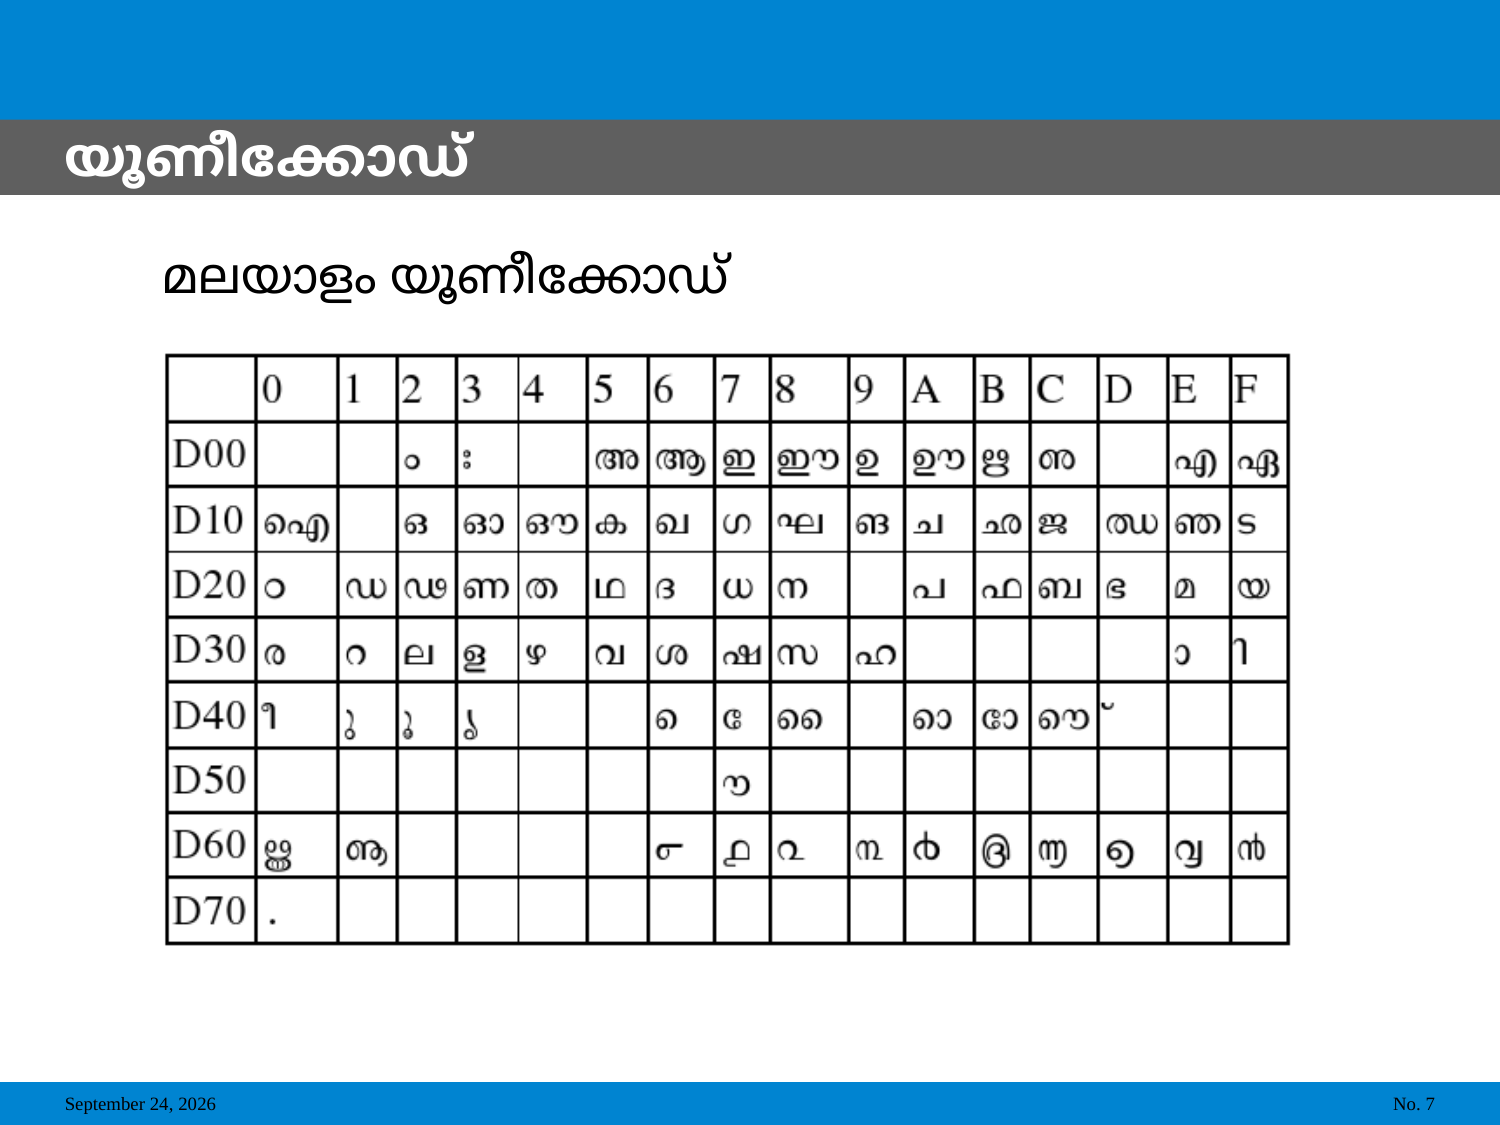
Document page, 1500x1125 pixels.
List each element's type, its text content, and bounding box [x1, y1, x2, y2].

picture [150, 342, 1306, 963]
text_box മലയാളം യൂണീക്കോഡ് [147, 236, 916, 312]
title യൂണീക്കോഡ് [64, 129, 1436, 196]
